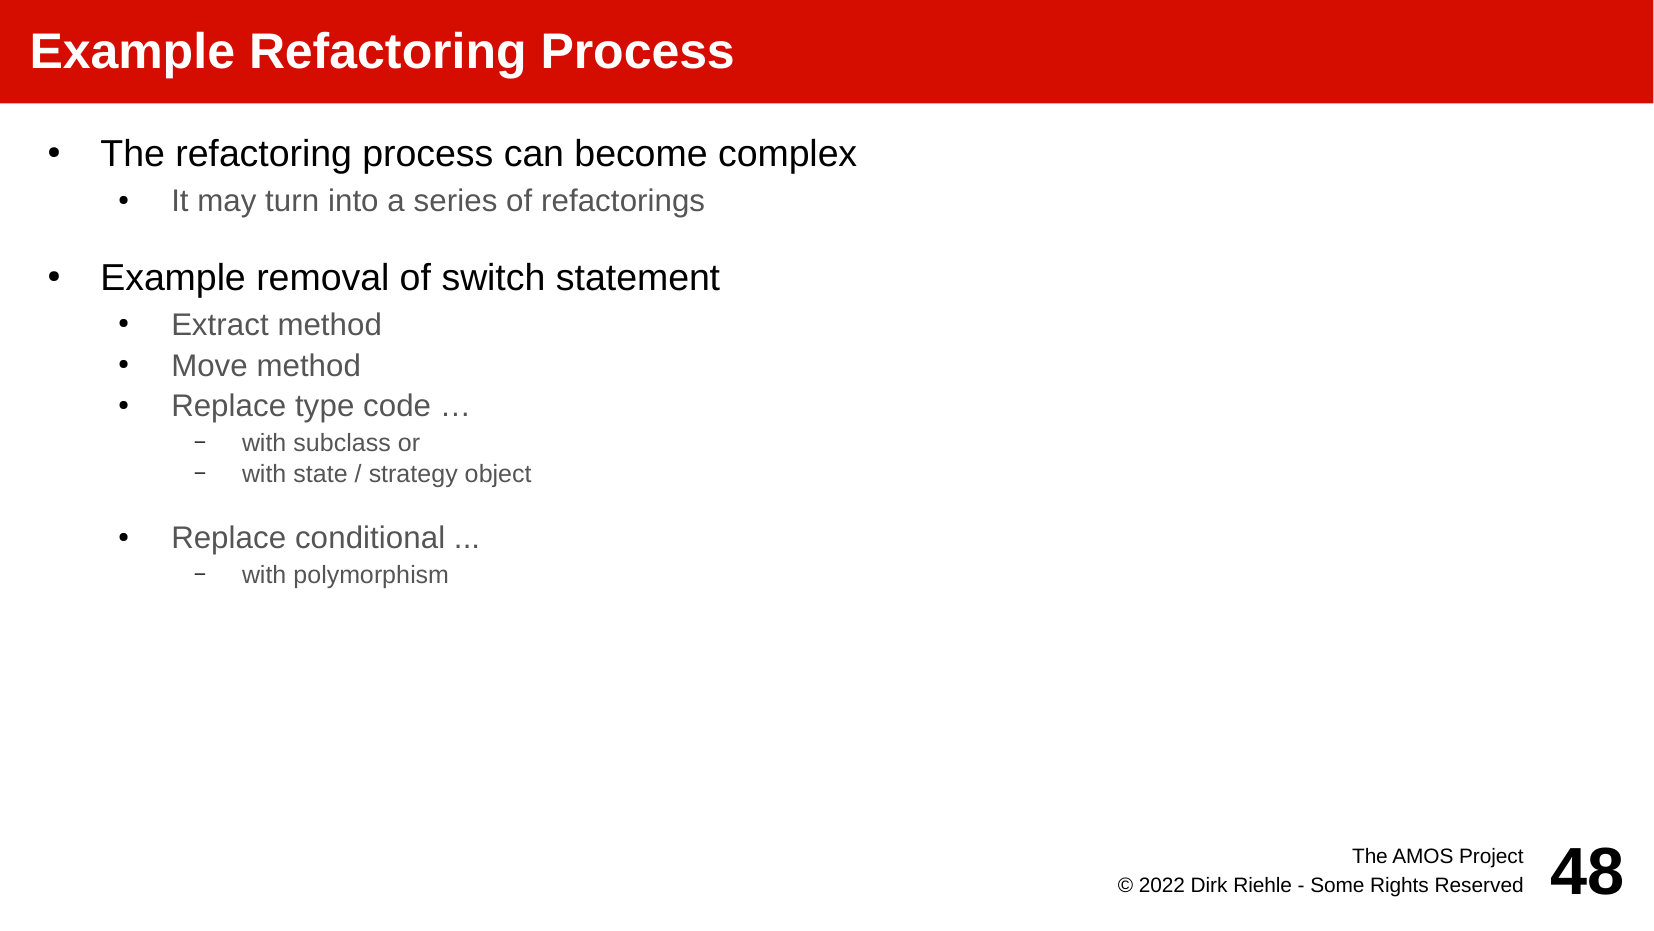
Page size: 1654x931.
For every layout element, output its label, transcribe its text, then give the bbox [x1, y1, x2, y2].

title Example Refactoring Process [0, 0, 1654, 104]
list The refactoring process can become complex It may turn into a series of refactorings Example removal of switch statement Extract method Move method Replace type code … with subclass or with state / strategy object Replace conditional ... with polymorphism [29, 132, 1625, 813]
